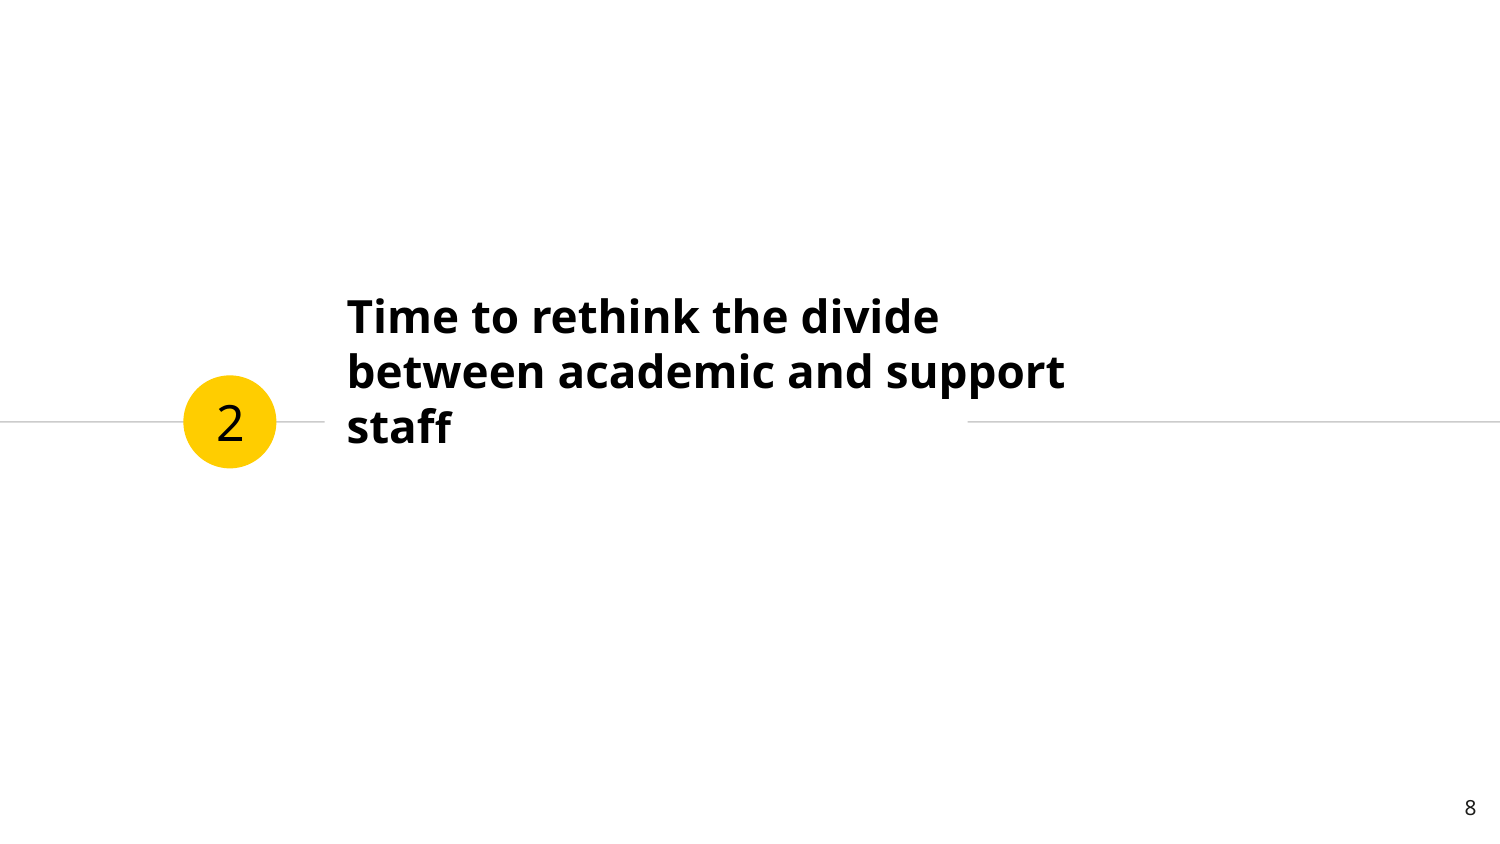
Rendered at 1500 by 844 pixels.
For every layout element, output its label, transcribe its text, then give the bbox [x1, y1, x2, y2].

title Time to rethink the divide between academic and support staff [331, 277, 1149, 469]
text_box 2 [186, 375, 276, 468]
slide_number 1 [1401, 779, 1492, 844]
